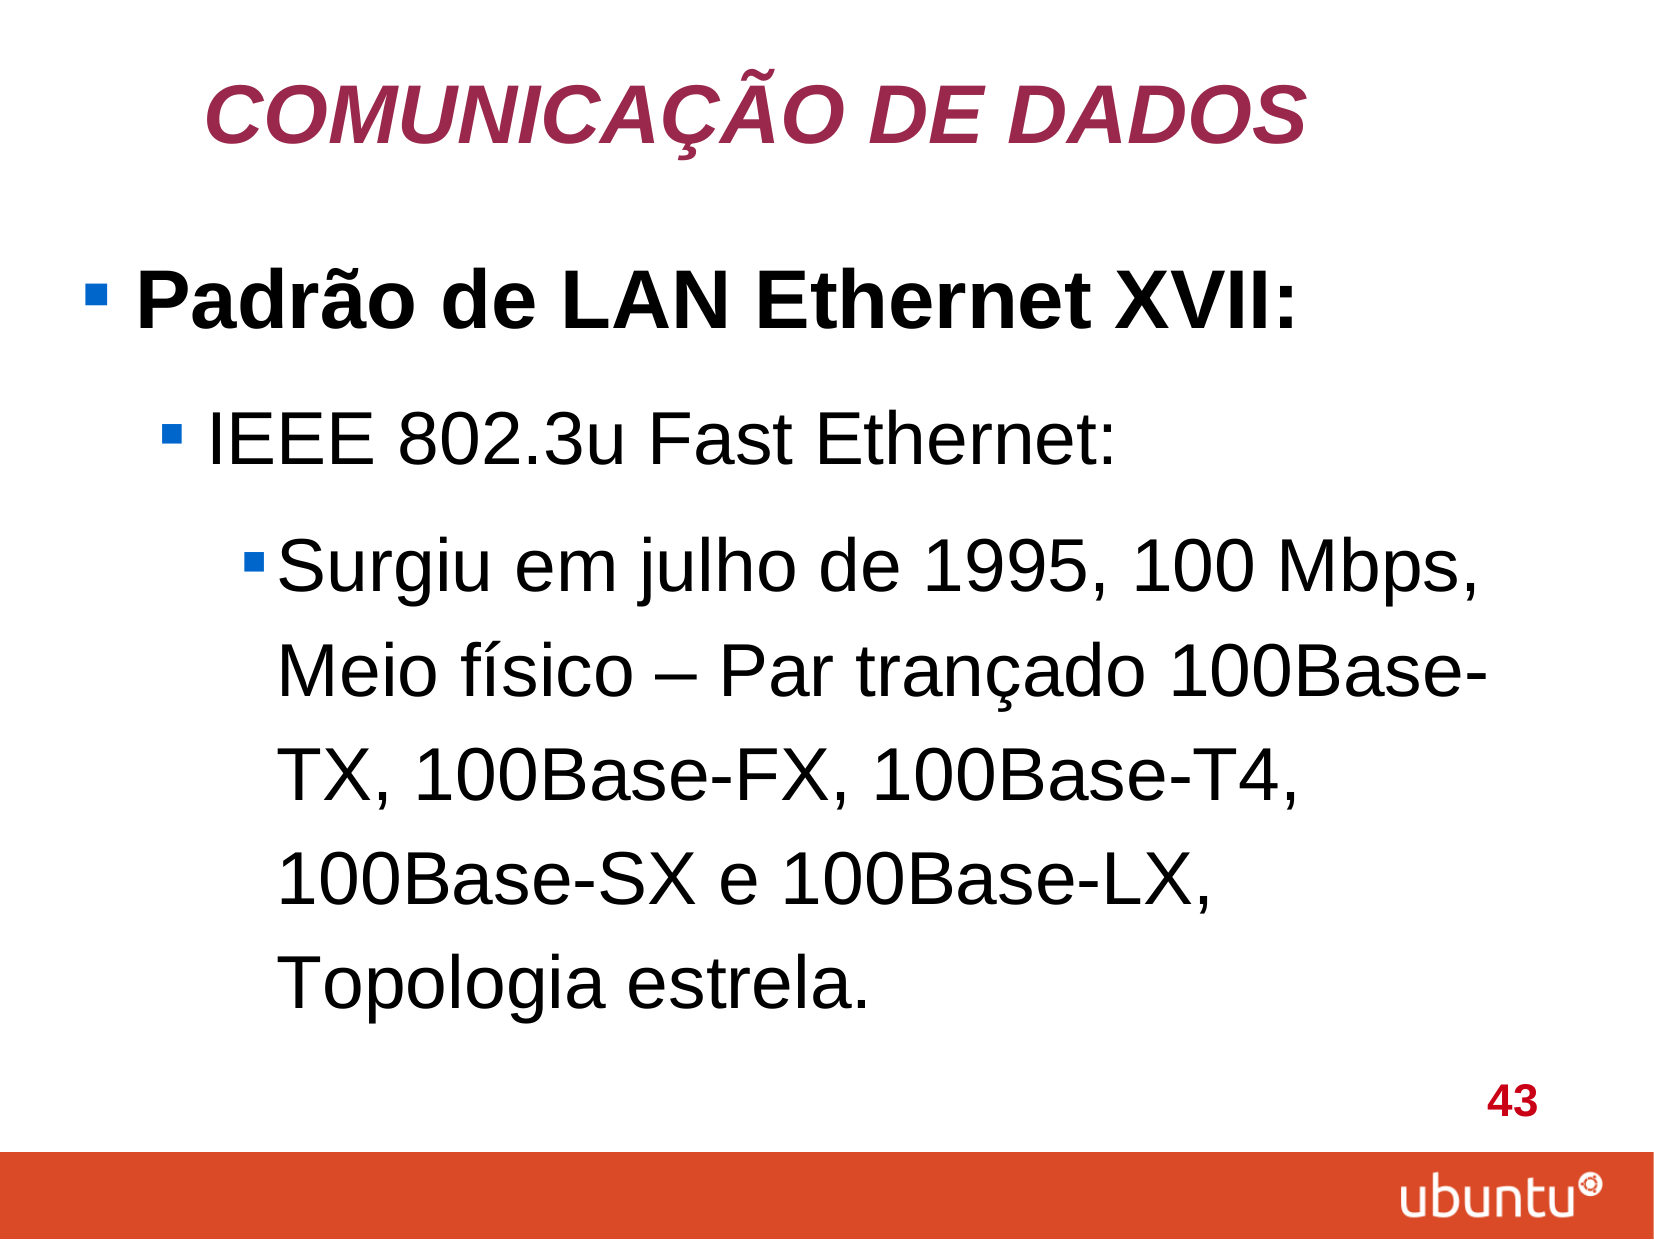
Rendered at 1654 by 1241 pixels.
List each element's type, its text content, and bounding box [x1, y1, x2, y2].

picture [0, 1152, 1654, 1239]
list Padrão de LAN Ethernet XVII: IEEE 802.3u Fast Ethernet: Surgiu em julho de 1995, 100 Mbps, Meio físico – Par trançado 100Base-TX, 100Base-FX, 100Base-T4, 100Base-SX e 100Base-LX, Topologia estrela. [64, 231, 1553, 1147]
title COMUNICAÇÃO DE DADOS [11, 7, 1500, 200]
text_box <number> [1473, 1063, 1654, 1134]
